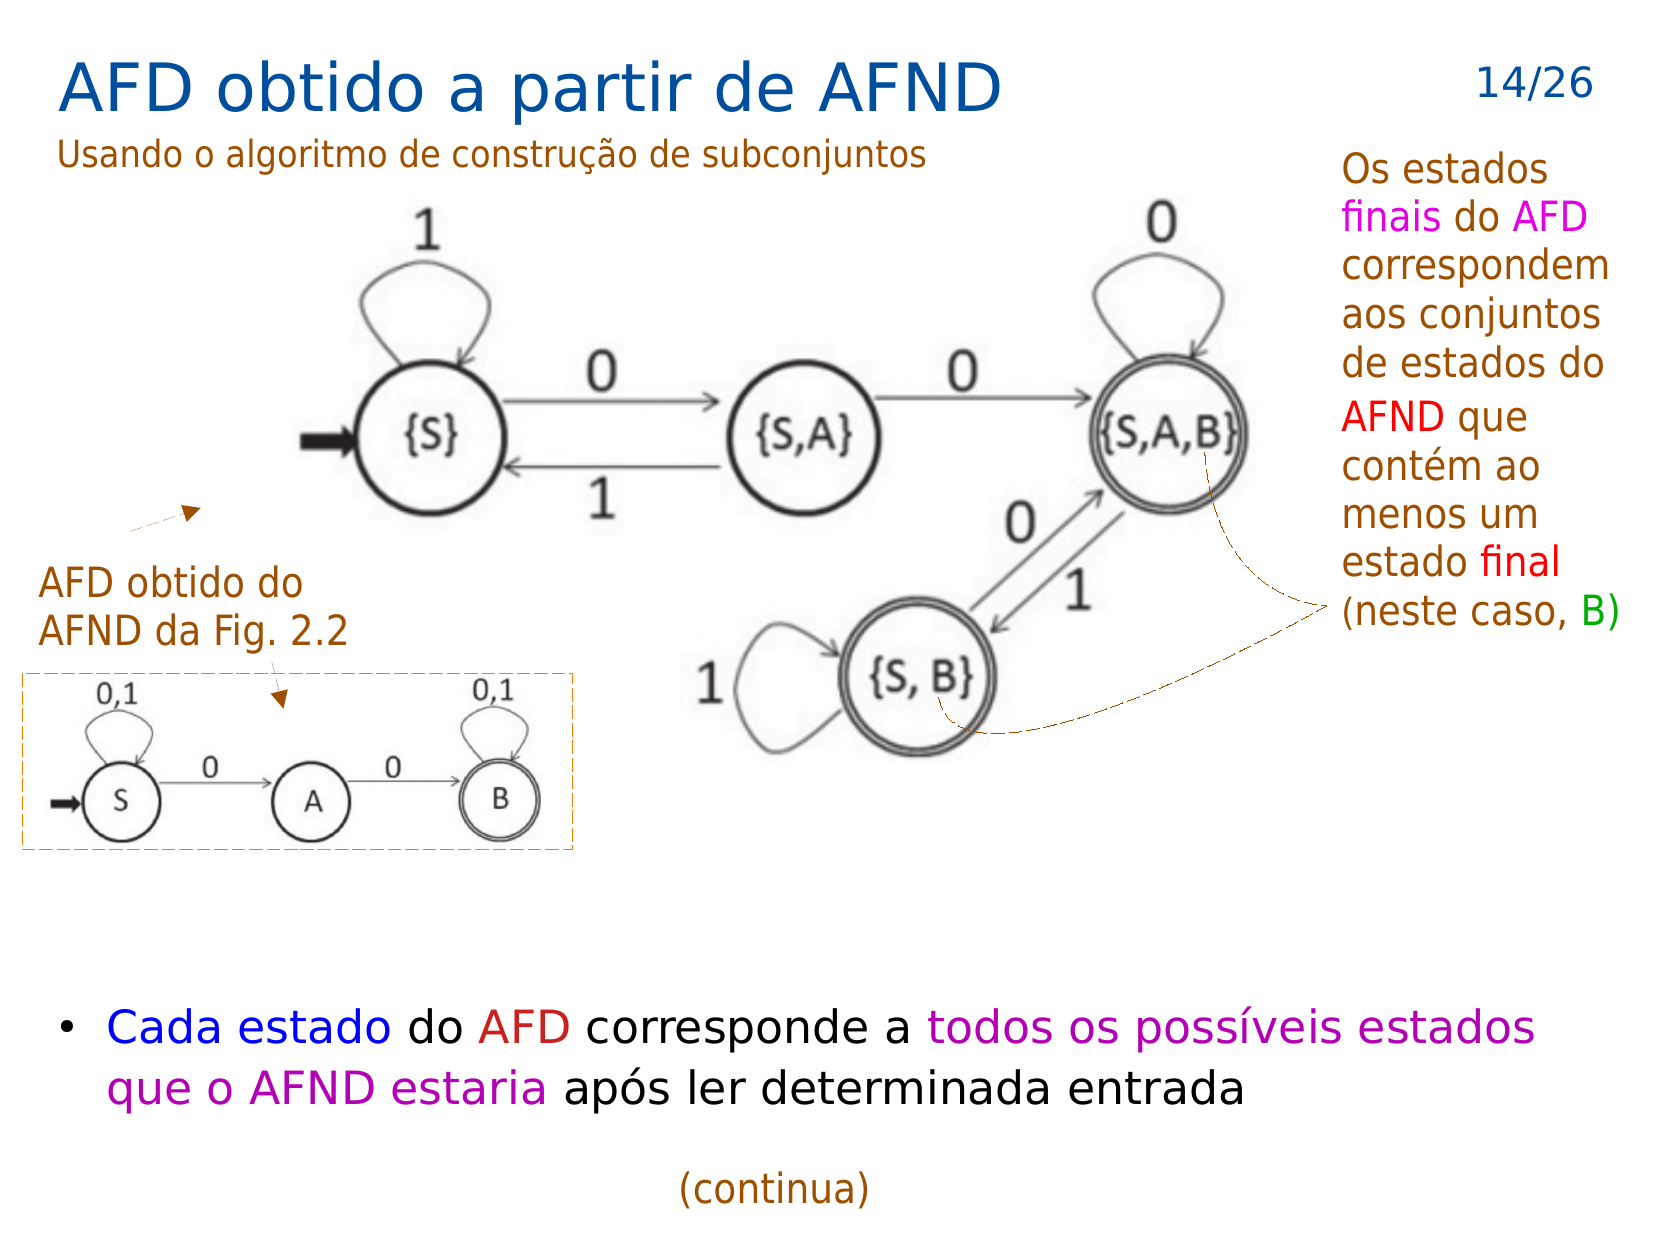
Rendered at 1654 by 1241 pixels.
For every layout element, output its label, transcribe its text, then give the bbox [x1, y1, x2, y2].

list Cada estado do AFD corresponde a todos os possíveis estados que o AFND estaria após ler determinada entrada [59, 992, 1595, 1182]
text_box AFD obtido do AFND da Fig. 2.2 [23, 550, 426, 615]
text_box Os estados finais do AFD correspondem aos conjuntos de estados do AFND que contém ao menos um estado final (neste caso, B) [1326, 137, 1654, 686]
title AFD obtido a partir de AFND [59, 29, 1625, 148]
text_box Usando o algoritmo de construção de subconjuntos [41, 125, 1111, 189]
text_box (continua) [663, 1156, 886, 1221]
picture [44, 194, 1257, 849]
